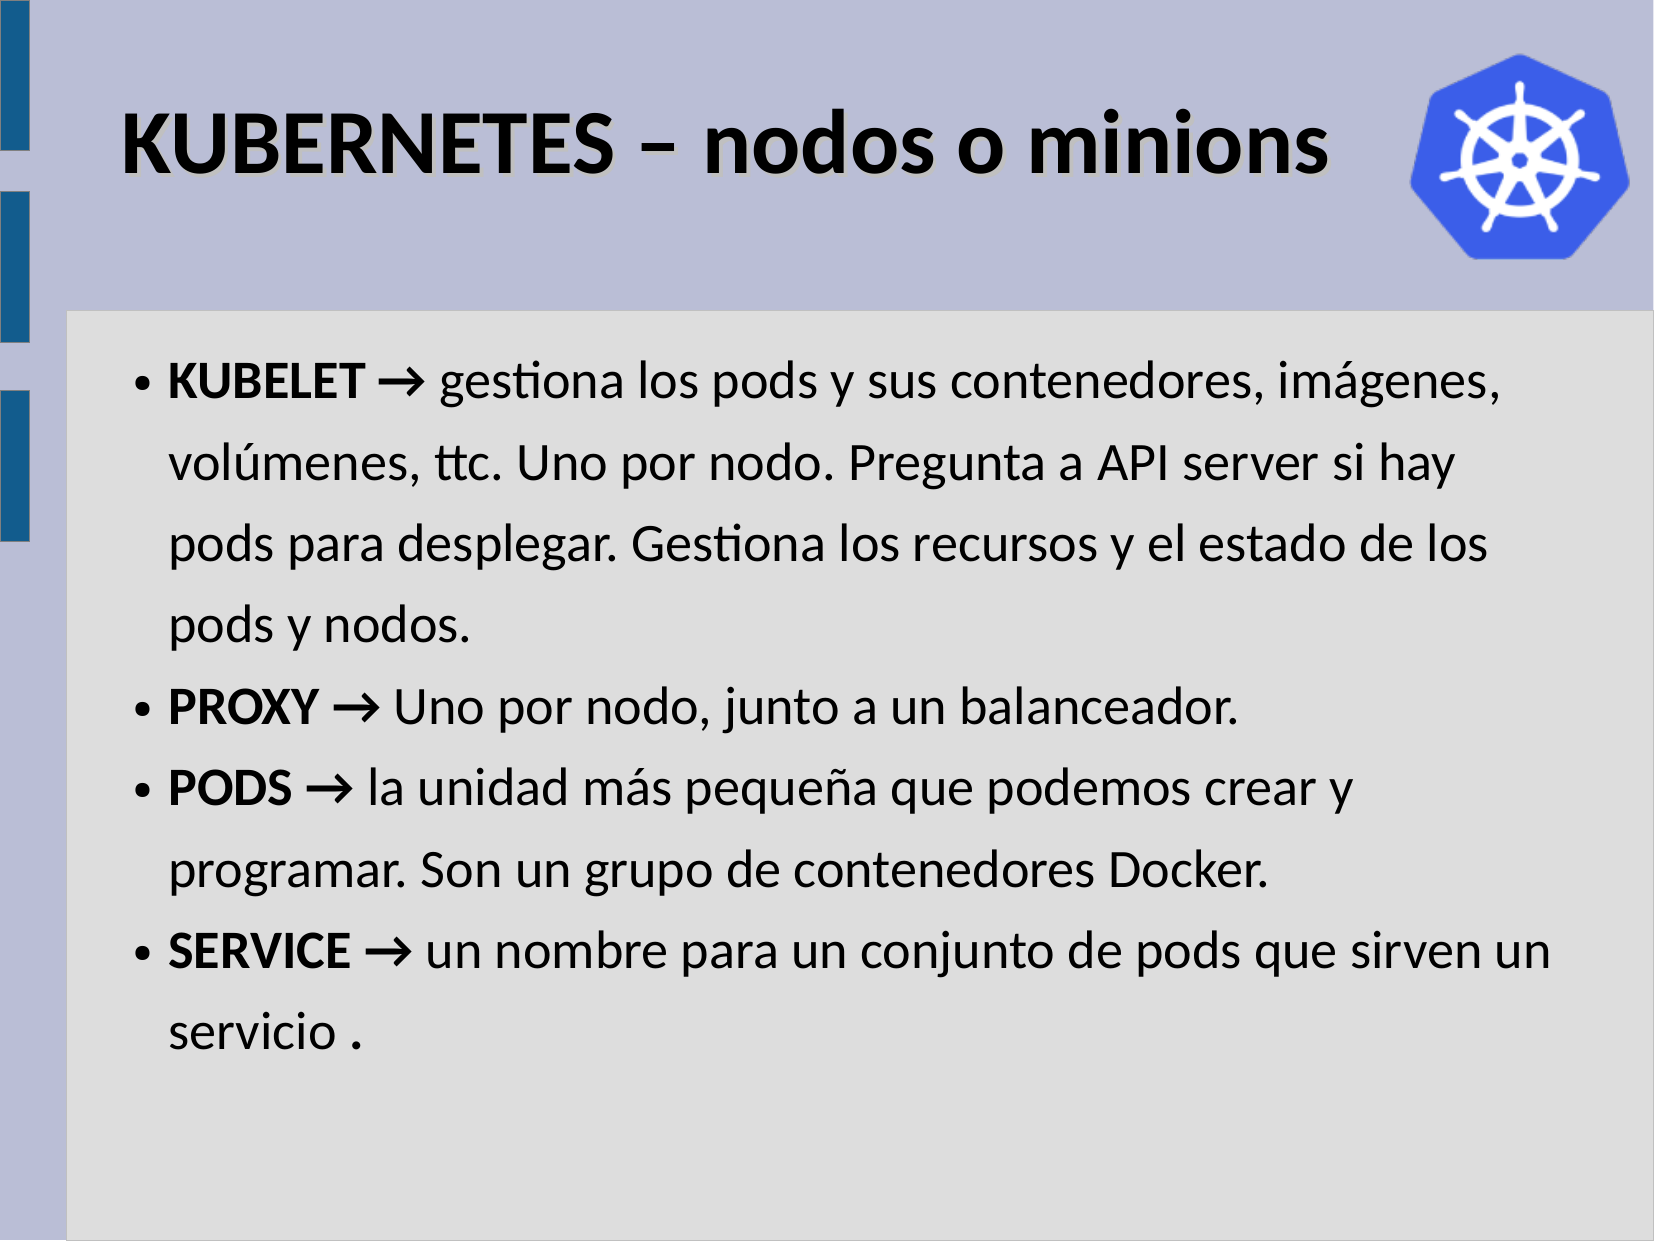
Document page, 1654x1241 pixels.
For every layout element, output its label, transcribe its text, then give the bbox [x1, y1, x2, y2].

text_box KUBERNETES – nodos o minions [106, 97, 1381, 225]
picture [1381, 47, 1654, 267]
text_box KUBELET → gestiona los pods y sus contenedores, imágenes, volúmenes, ttc. Uno por nodo. Pregunta a API server si hay pods para desplegar. Gestiona los recursos y el estado de los pods y nodos. PROXY → Uno por nodo, junto a un balanceador. PODS → la unidad más pequeña que podemos crear y programar. Son un grupo de contenedores Docker. SERVICE → un nombre para un conjunto de pods que sirven un servicio . [118, 323, 1583, 1241]
